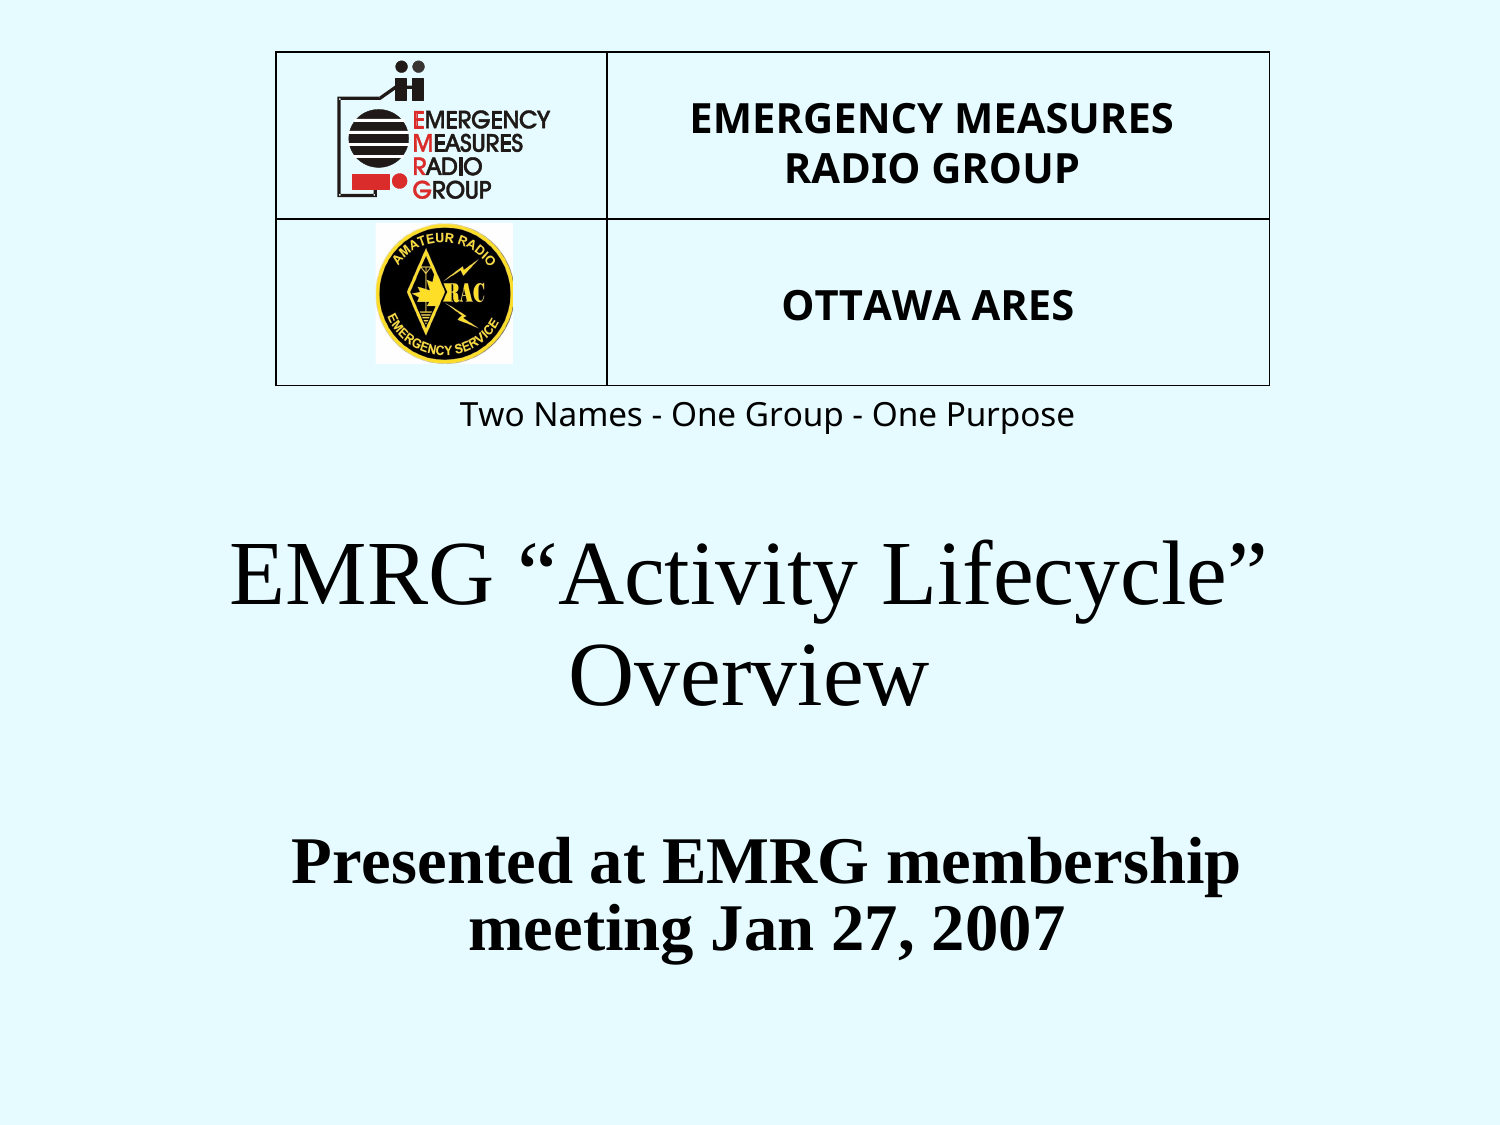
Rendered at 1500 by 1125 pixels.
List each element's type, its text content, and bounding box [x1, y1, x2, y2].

subtitle Presented at EMRG membership meeting Jan 27, 2007 [242, 822, 1293, 988]
title EMRG “Activity Lifecycle” Overview [112, 503, 1388, 745]
picture [337, 60, 551, 199]
chart [375, 223, 514, 364]
text_box EMERGENCY MEASURES RADIO GROUP [638, 83, 1226, 200]
text_box OTTAWA ARES [766, 270, 1090, 337]
text_box Two Names - One Group - One Purpose [445, 385, 1092, 441]
